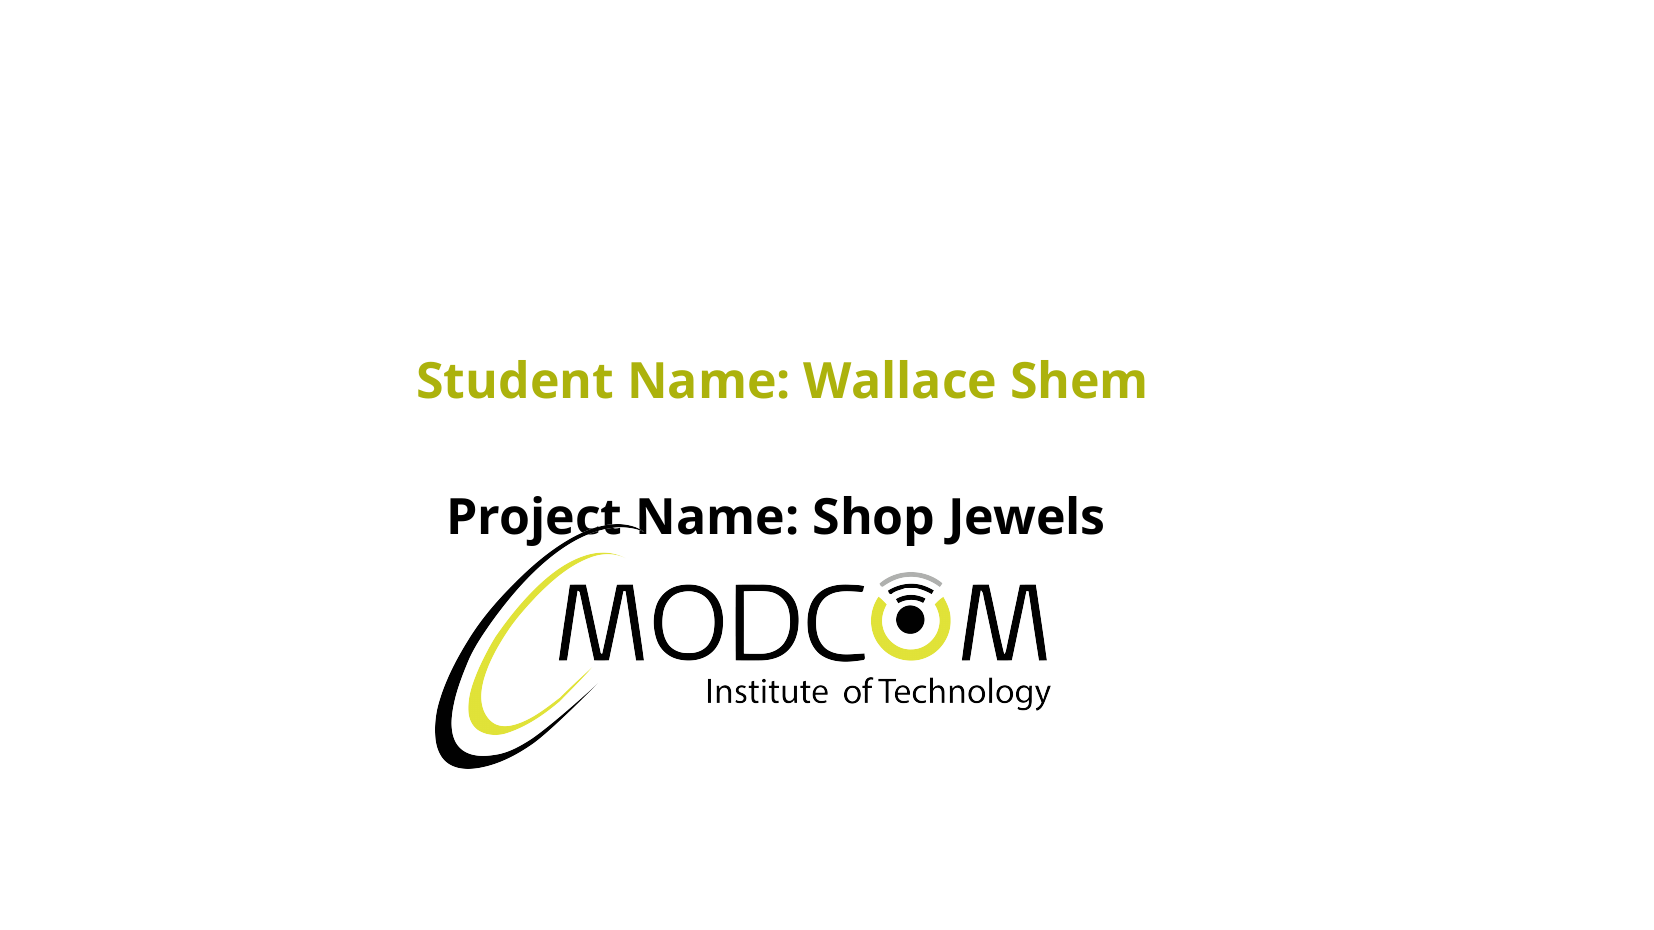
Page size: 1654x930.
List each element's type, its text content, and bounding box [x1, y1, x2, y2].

picture [435, 524, 1051, 769]
text_box Student Name: Wallace Shem Project Name: Shop Jewels [401, 337, 1538, 660]
